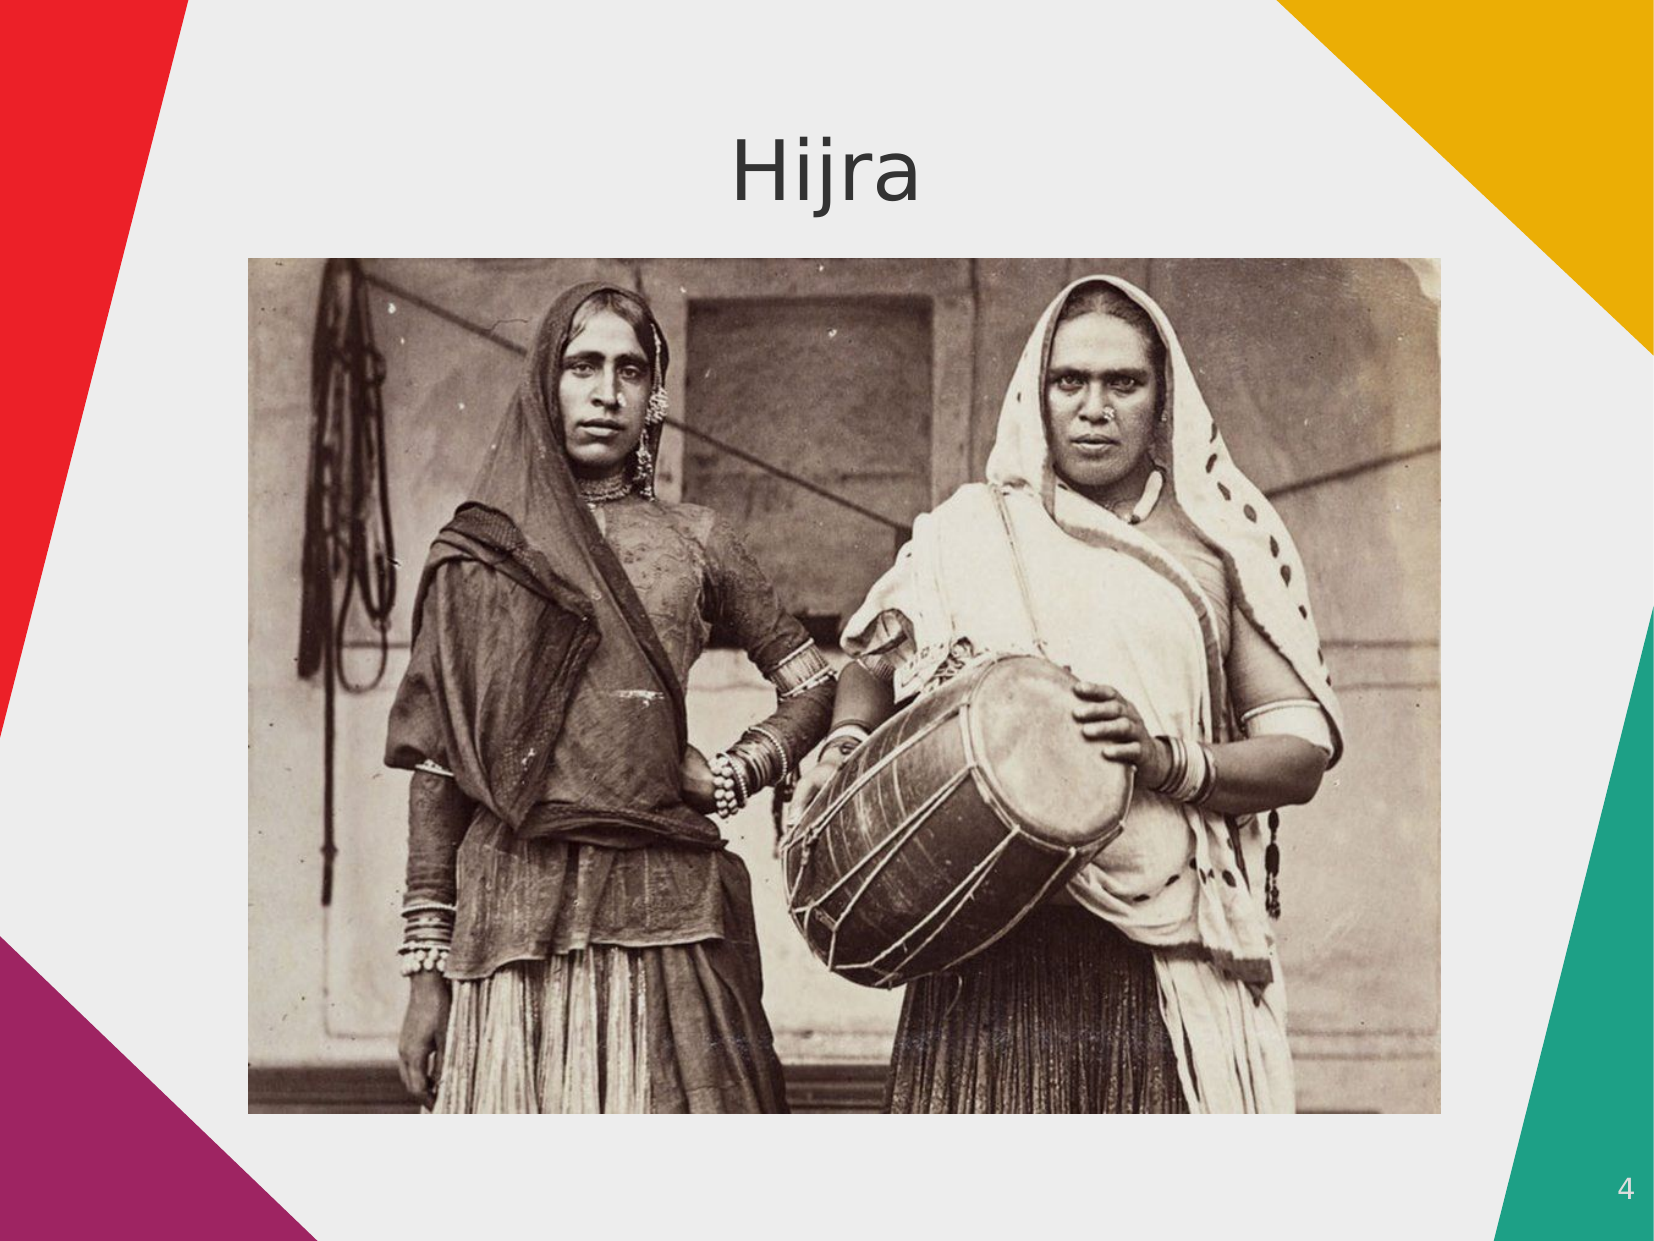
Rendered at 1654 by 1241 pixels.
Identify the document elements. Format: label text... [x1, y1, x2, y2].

title Hijra [114, 73, 1539, 271]
picture [248, 258, 1441, 1114]
